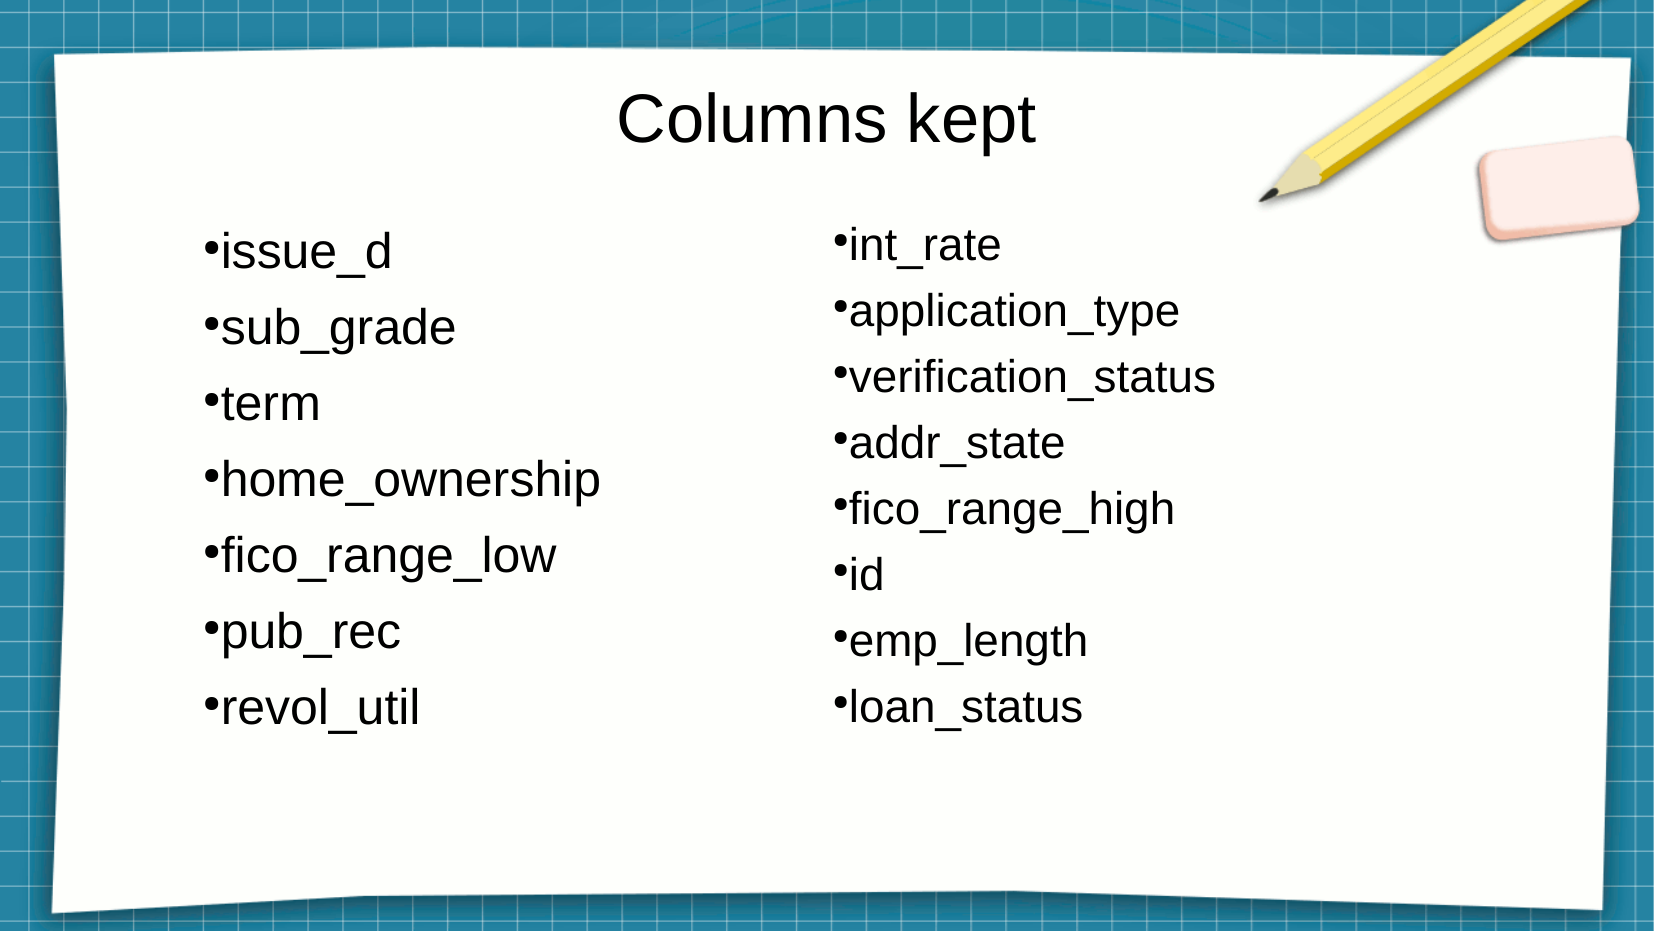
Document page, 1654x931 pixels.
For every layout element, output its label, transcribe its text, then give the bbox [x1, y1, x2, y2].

list issue_d sub_grade term home_ownership fico_range_low pub_rec revol_util [202, 225, 832, 765]
title Columns kept [82, 37, 1571, 193]
list int_rate application_type verification_status addr_state fico_range_high id emp_length loan_status [832, 225, 1463, 765]
